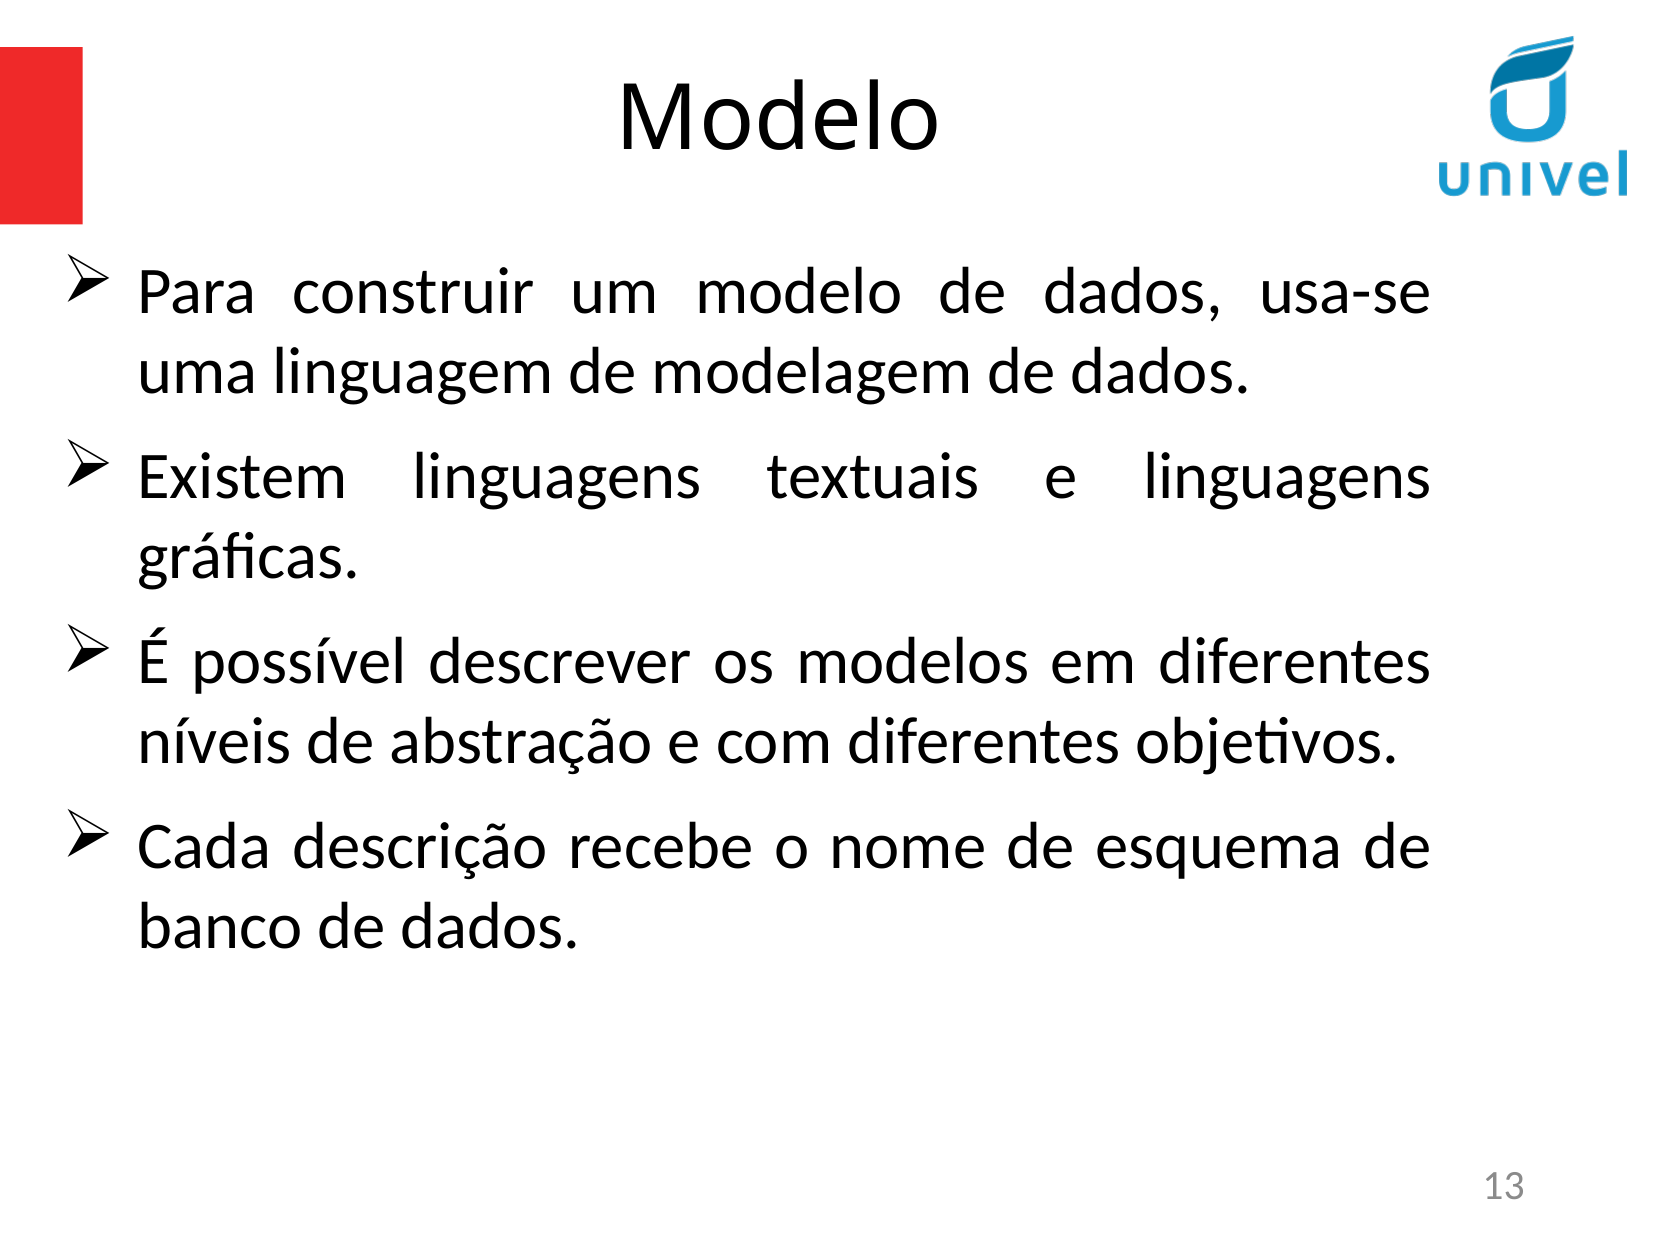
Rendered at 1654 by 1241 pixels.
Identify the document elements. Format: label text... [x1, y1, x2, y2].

title Modelo [65, 0, 1492, 240]
text_box Para construir um modelo de dados, usa-se uma linguagem de modelagem de dados. Existem linguagens textuais e linguagens gráficas. É possível descrever os modelos em diferentes níveis de abstração e com diferentes objetivos. Cada descrição recebe o nome de esquema de banco de dados. [47, 239, 1448, 970]
slide_number <número> [1167, 1149, 1540, 1216]
picture [1492, 15, 1634, 217]
